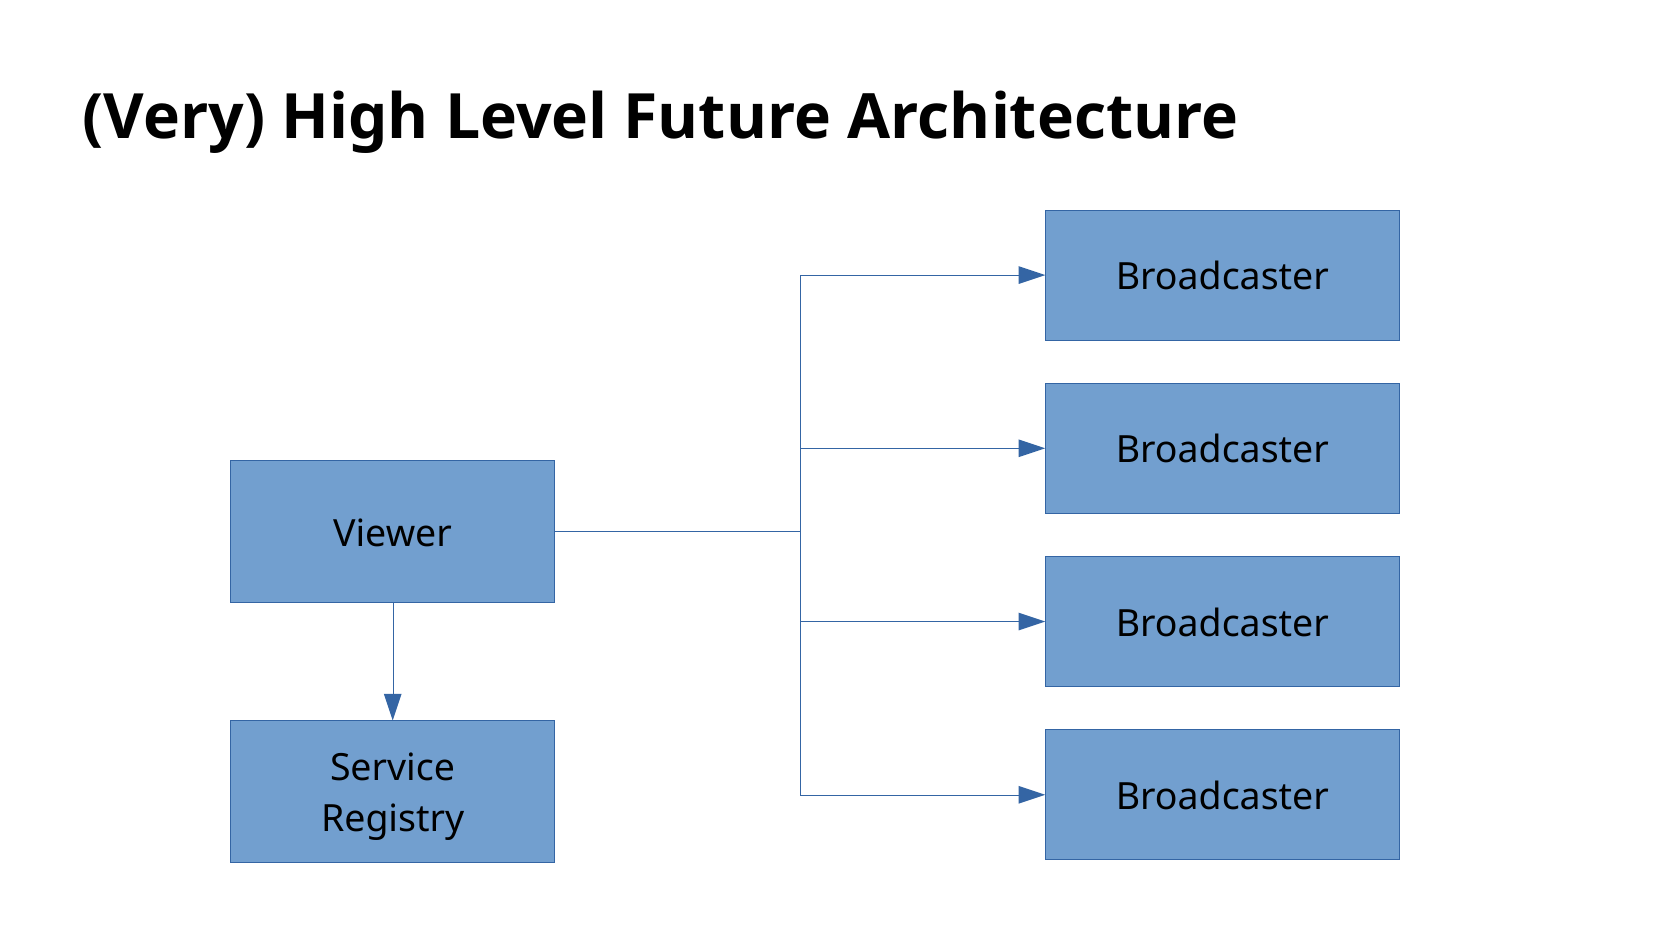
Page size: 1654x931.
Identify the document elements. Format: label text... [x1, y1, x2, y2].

text_box Broadcaster [1045, 729, 1400, 860]
text_box Broadcaster [1045, 210, 1400, 341]
text_box Service Registry [230, 720, 555, 863]
text_box Broadcaster [1045, 556, 1400, 687]
text_box Broadcaster [1045, 383, 1400, 514]
title (Very) High Level Future Architecture [82, 37, 1571, 193]
text_box Viewer [230, 460, 555, 603]
